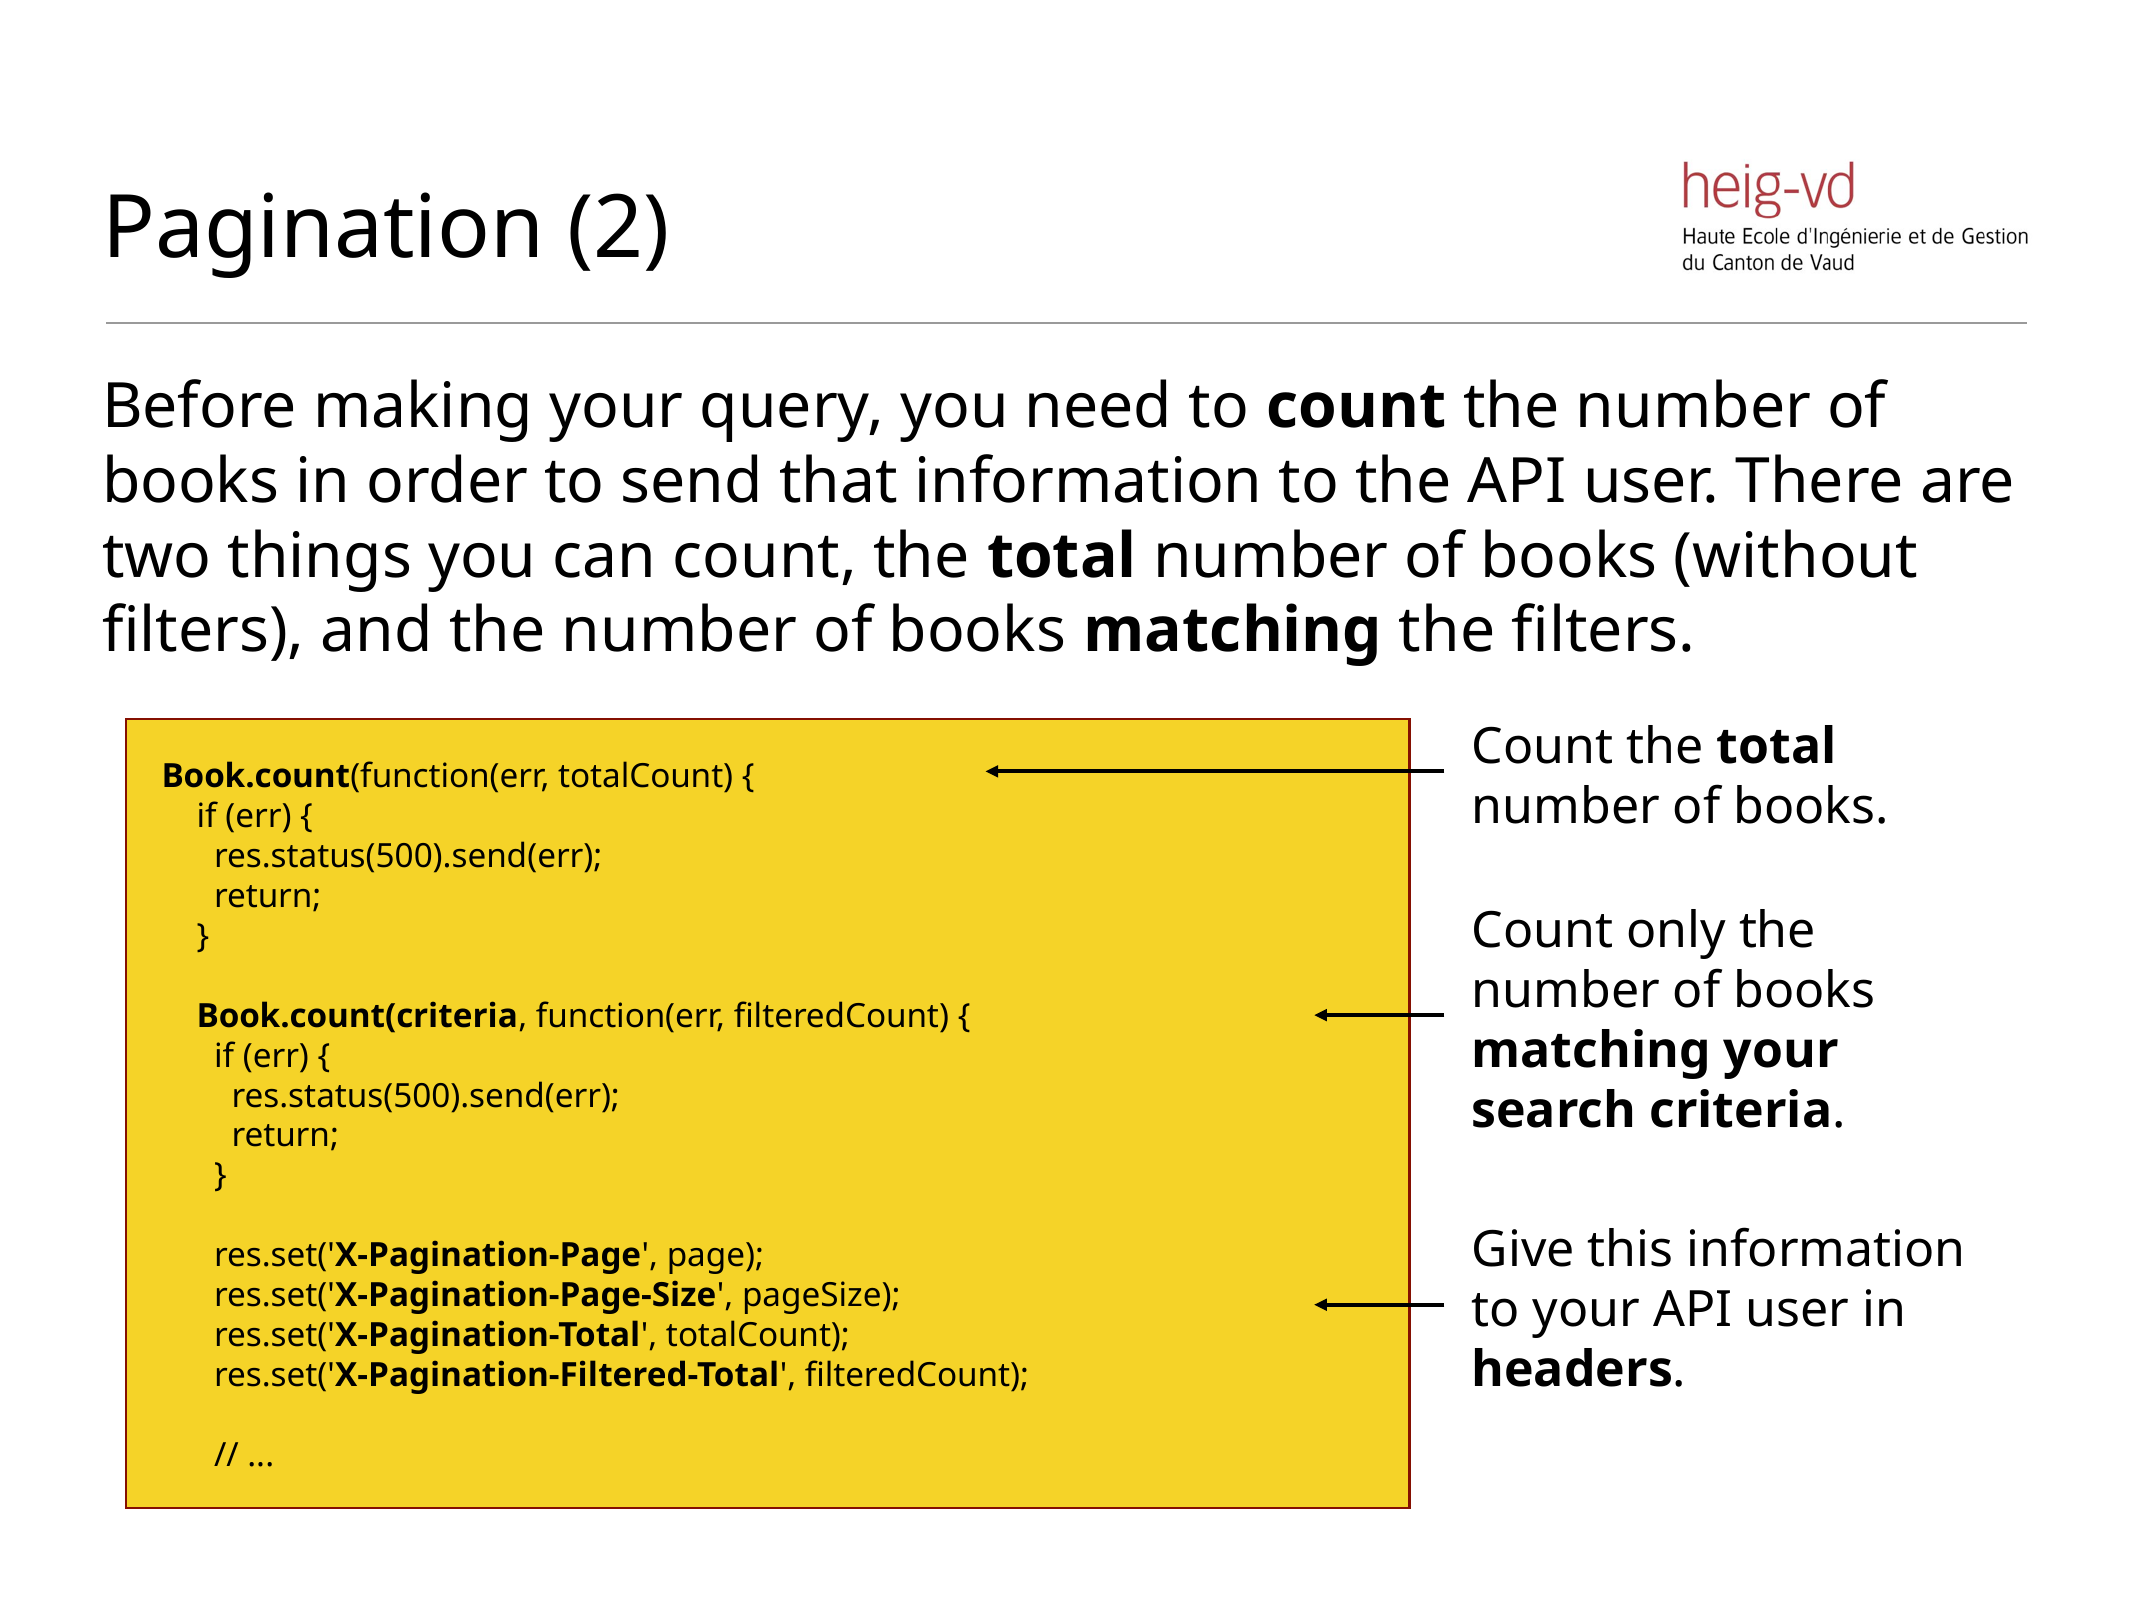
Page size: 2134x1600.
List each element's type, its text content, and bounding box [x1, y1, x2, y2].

text_box Count only the number of books matching your search criteria. [1463, 888, 2009, 1146]
text_box Count the total number of books. [1463, 704, 2009, 842]
text_box Book.count(function(err, totalCount) { if (err) { res.status(500).send(err); return; } Book.count(criteria, function(err, filteredCount) { if (err) { res.status(500).send(err); return; } res.set('X-Pagination-Page', page); res.set('X-Pagination-Page-Size', pageSize); res.set('X-Pagination-Total', totalCount); res.set('X-Pagination-Filtered-Total', filteredCount); // ... [126, 718, 1410, 1509]
text_box Give this information to your API user in headers. [1463, 1208, 2009, 1405]
title Pagination (2) [93, 54, 2040, 284]
text_box Before making your query, you need to count the number of books in order to send that information to the API user. There are two things you can count, the total number of books (without filters), and the number of books matching the filters. [93, 356, 2040, 673]
